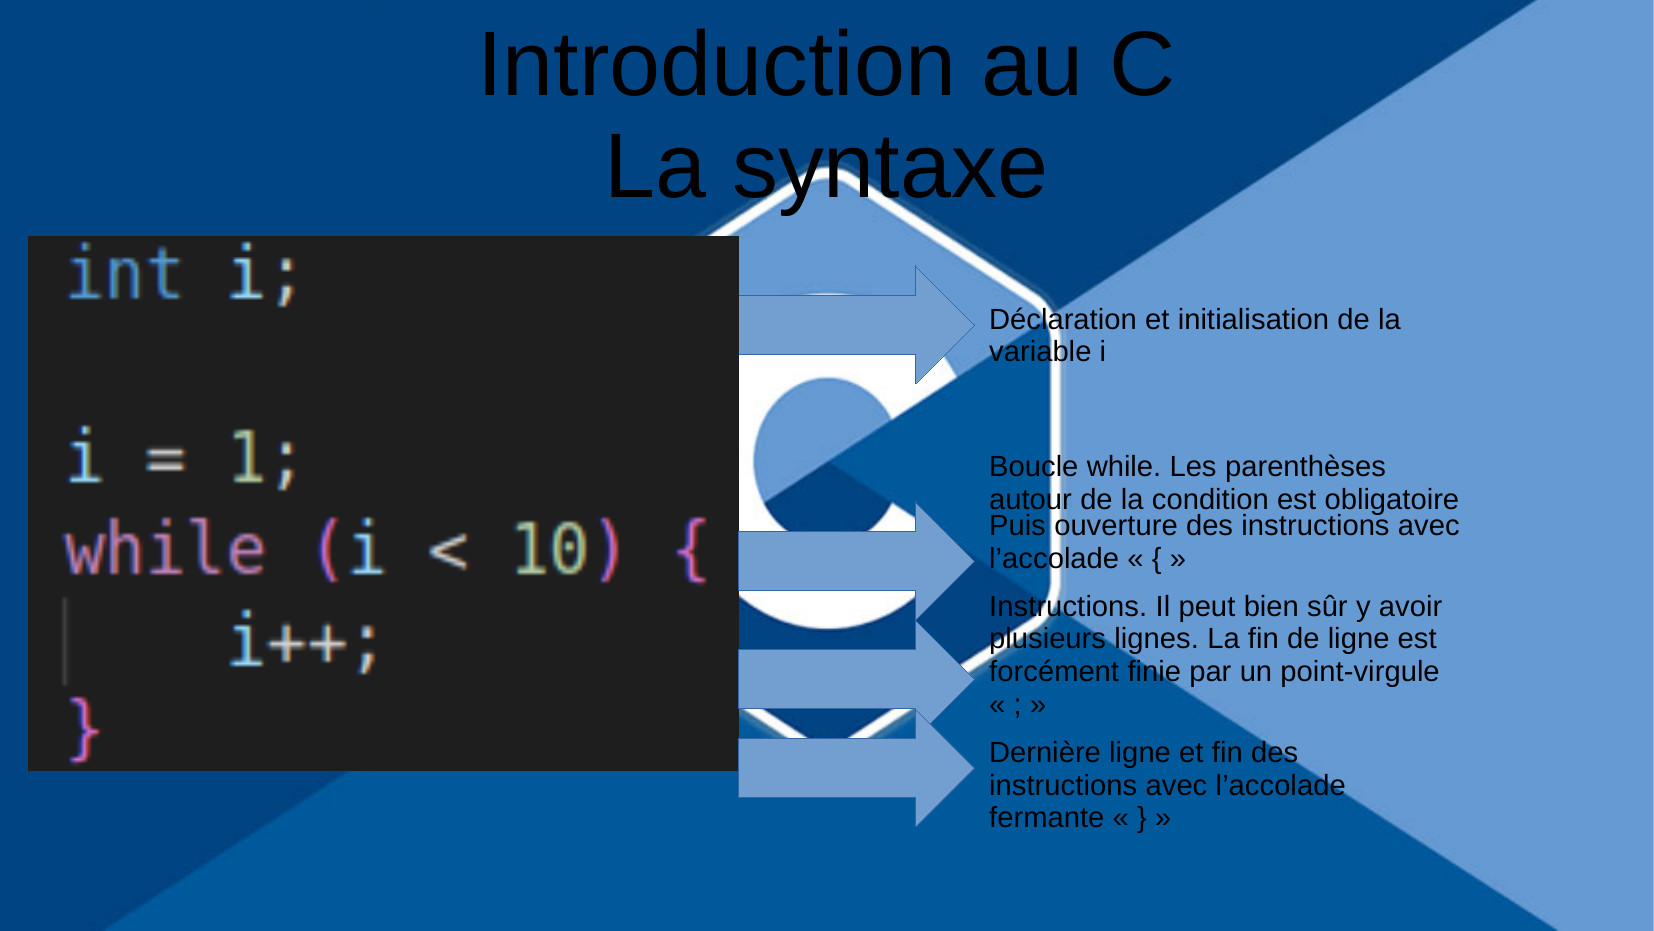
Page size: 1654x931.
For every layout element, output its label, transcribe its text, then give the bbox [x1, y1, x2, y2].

title Introduction au C La syntaxe [82, 12, 1571, 218]
text_box Instructions. Il peut bien sûr y avoir plusieurs lignes. La fin de ligne est forcément finie par un point-virgule « ; » [974, 582, 1506, 729]
picture [0, 0, 1654, 931]
text_box [738, 501, 974, 827]
text_box [739, 265, 974, 384]
text_box Déclaration et initialisation de la variable i [974, 295, 1447, 376]
text_box Dernière ligne et fin des instructions avec l’accolade fermante « } » [974, 728, 1418, 842]
text_box Boucle while. Les parenthèses autour de la condition est obligatoire [974, 442, 1477, 501]
text_box Puis ouverture des instructions avec l’accolade « { » [974, 501, 1477, 582]
